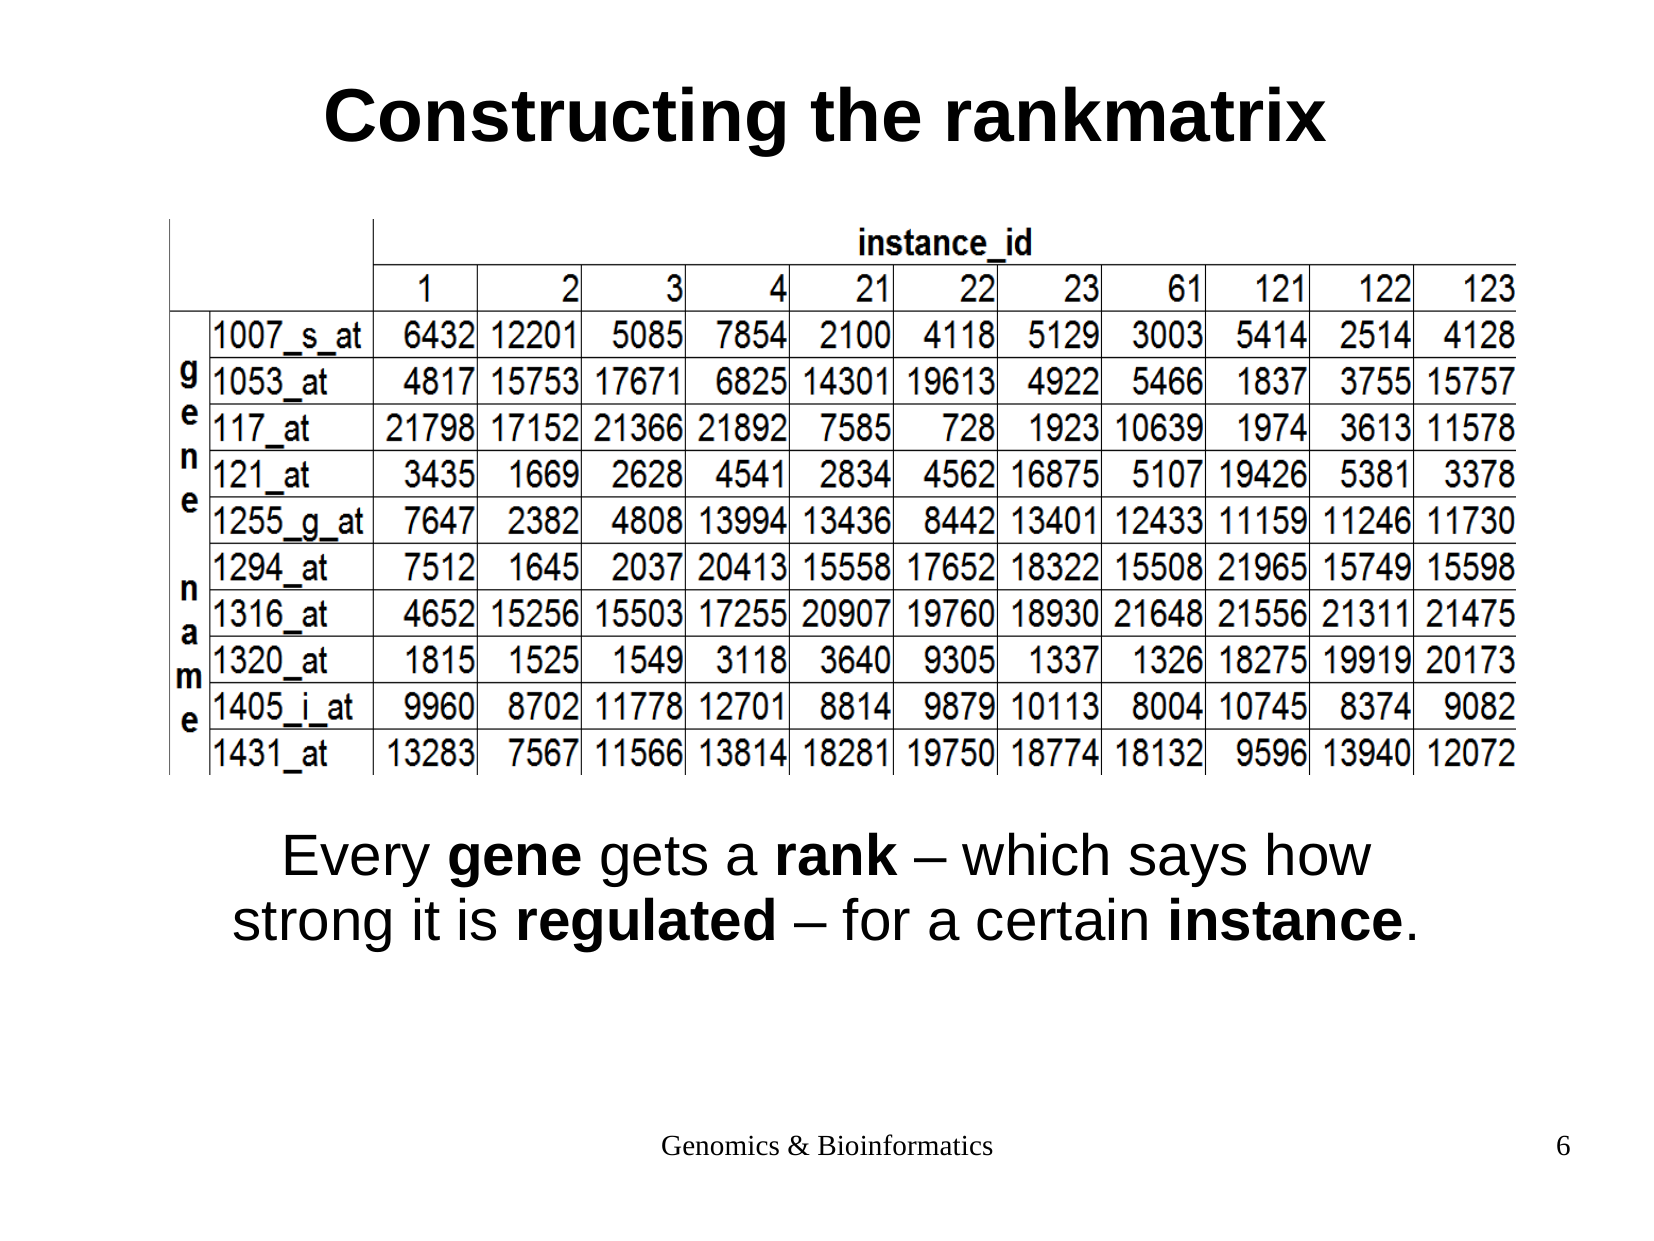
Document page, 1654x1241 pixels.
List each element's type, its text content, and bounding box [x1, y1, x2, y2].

text_box Constructing the rankmatrix [309, 66, 1345, 166]
picture [169, 219, 1516, 775]
text_box Every gene gets a rank – which says how strong it is regulated – for a certain instance. [202, 815, 1451, 960]
